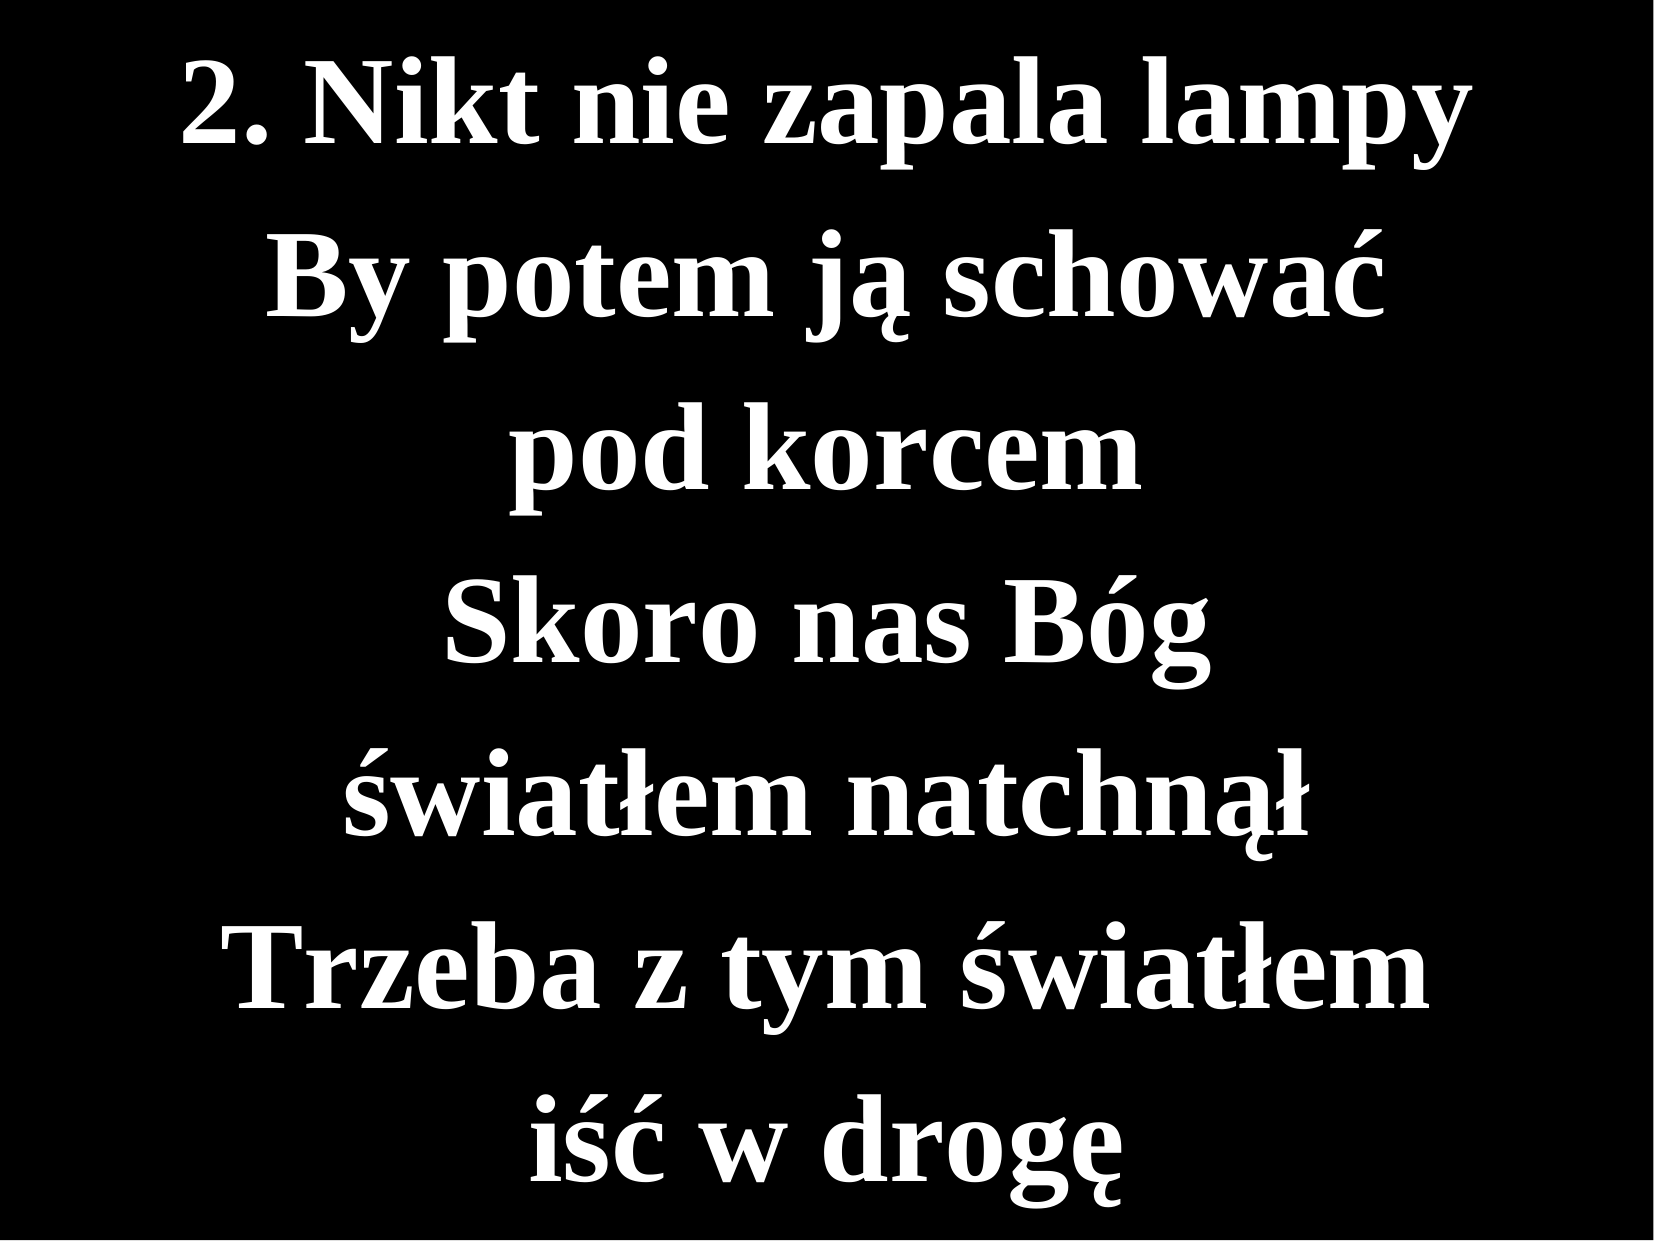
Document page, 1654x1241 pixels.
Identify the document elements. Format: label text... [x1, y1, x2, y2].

title 2. Nikt nie zapala lampy ppp By potem ją schować ppp pod korcem ppp Skoro nas Bóg ppp światłem natchnął ppp Trzeba z tym światłem ppp iść w drogę [0, 0, 1654, 1241]
